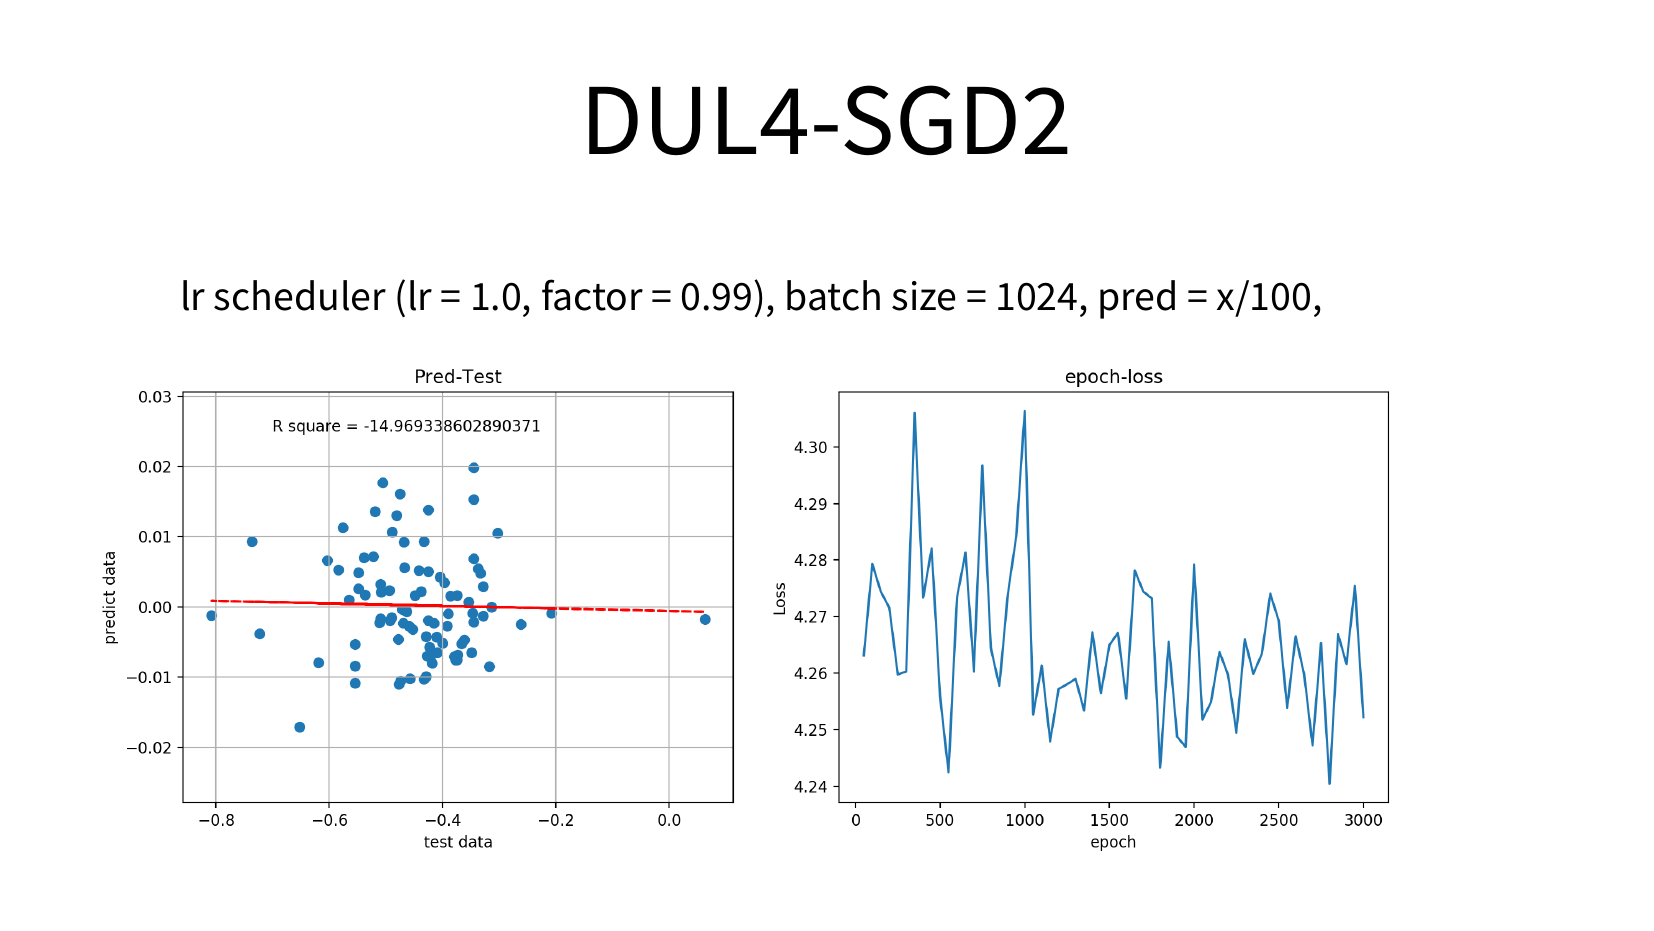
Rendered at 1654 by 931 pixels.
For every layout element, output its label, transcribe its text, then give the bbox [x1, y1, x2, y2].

text_box lr scheduler (lr = 1.0, factor = 0.99), batch size = 1024, pred = x/100, [165, 259, 1394, 328]
title DUL4-SGD2 [82, 37, 1571, 193]
picture [94, 328, 1459, 861]
